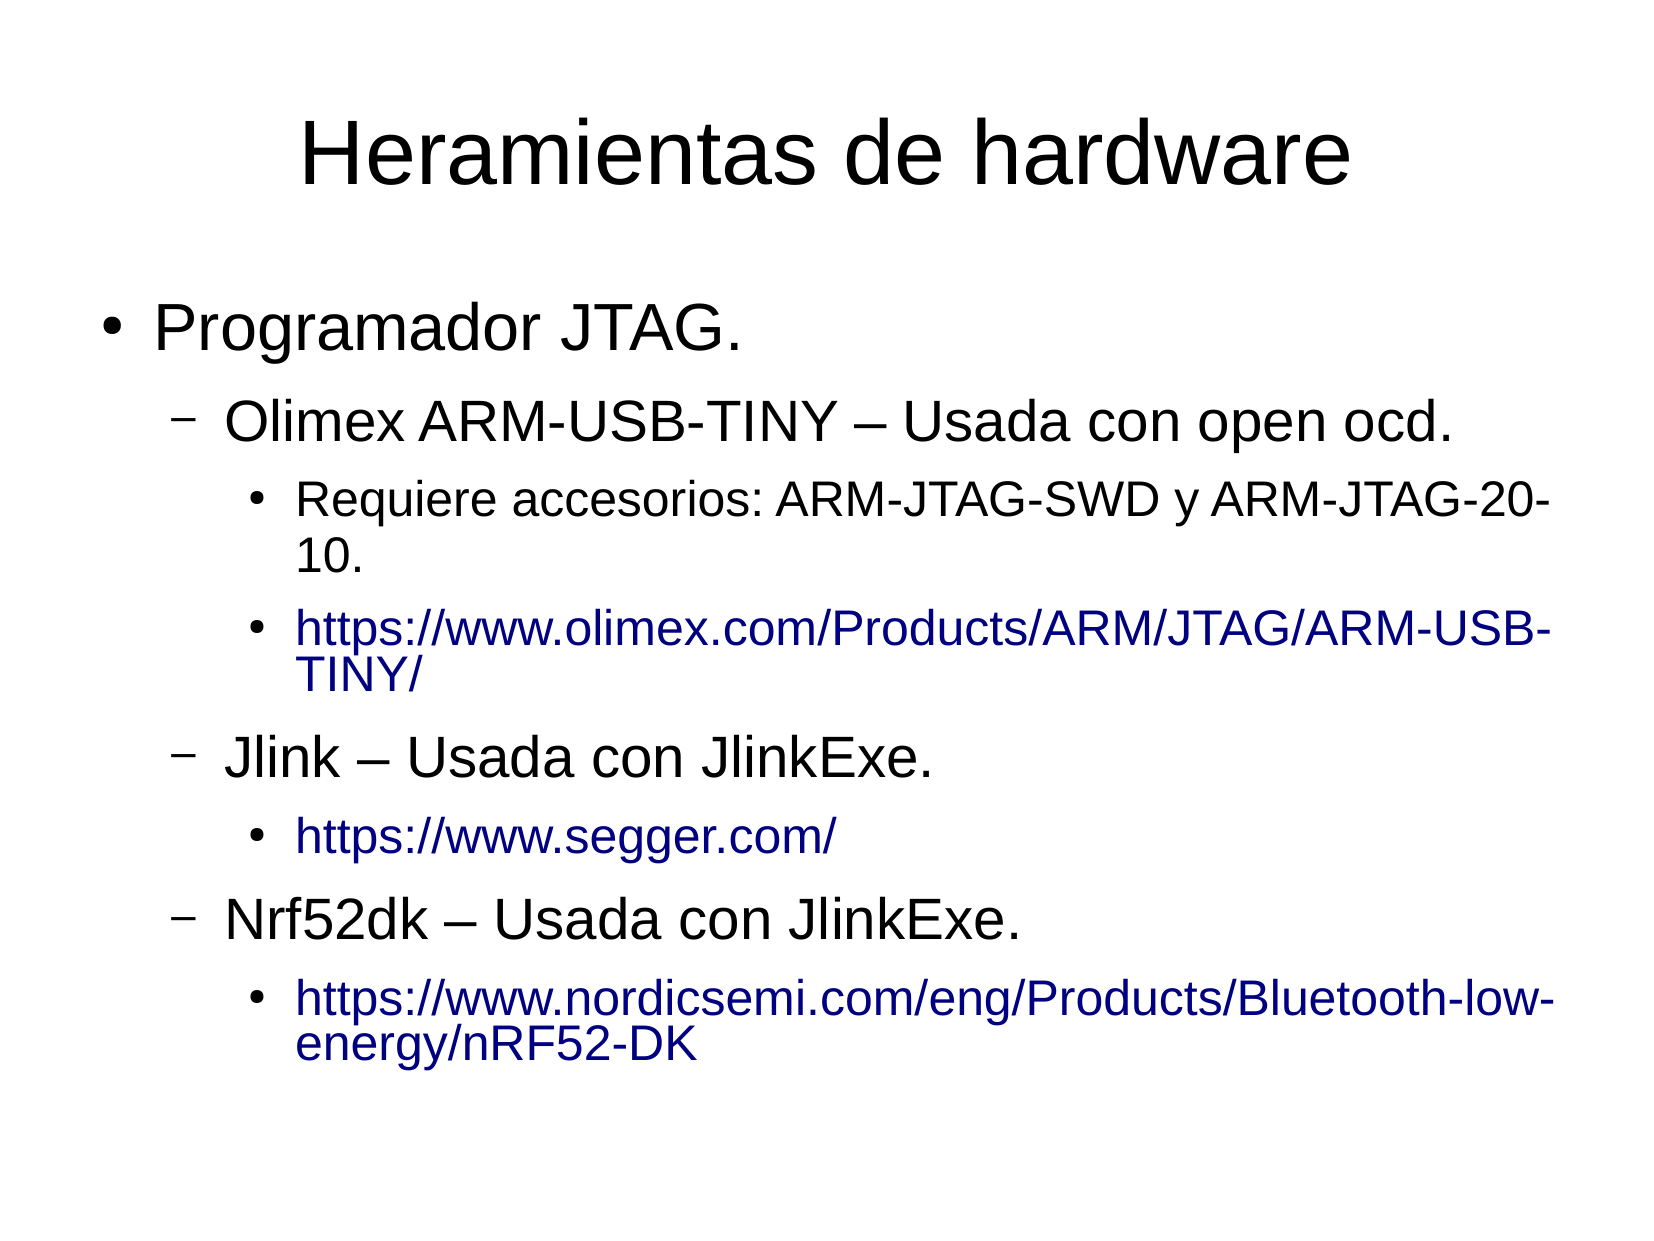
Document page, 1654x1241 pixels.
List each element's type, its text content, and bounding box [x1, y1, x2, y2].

title Heramientas de hardware [82, 49, 1571, 257]
list Programador JTAG. Olimex ARM-USB-TINY – Usada con open ocd. Requiere accesorios: ARM-JTAG-SWD y ARM-JTAG-20-10. https://www.olimex.com/Products/ARM/JTAG/ARM-USB-TINY/ Jlink – Usada con JlinkExe. https://www.segger.com/ Nrf52dk – Usada con JlinkExe. https://www.nordicsemi.com/eng/Products/Bluetooth-low-energy/nRF52-DK [82, 290, 1571, 1010]
